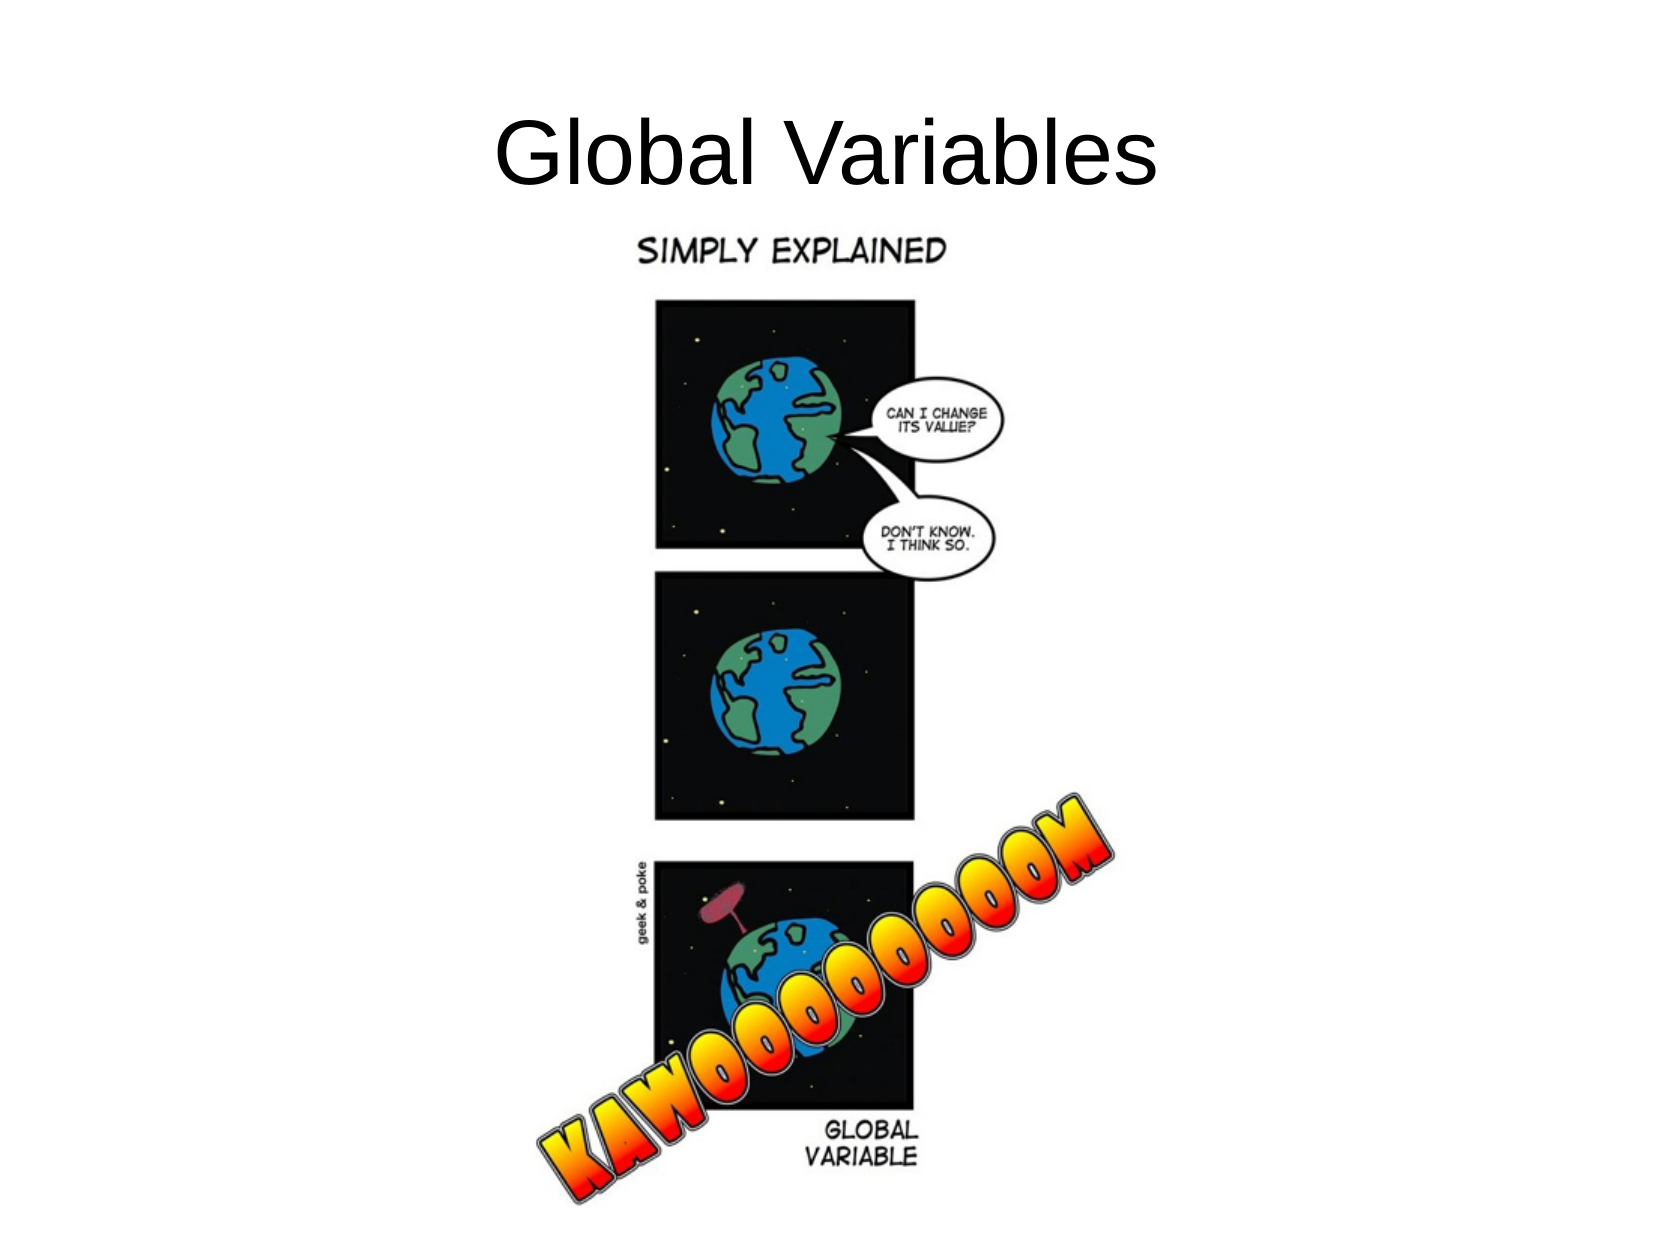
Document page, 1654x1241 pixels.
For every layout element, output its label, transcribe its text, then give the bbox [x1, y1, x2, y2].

title Global Variables [82, 49, 1571, 257]
picture [526, 225, 1127, 1216]
